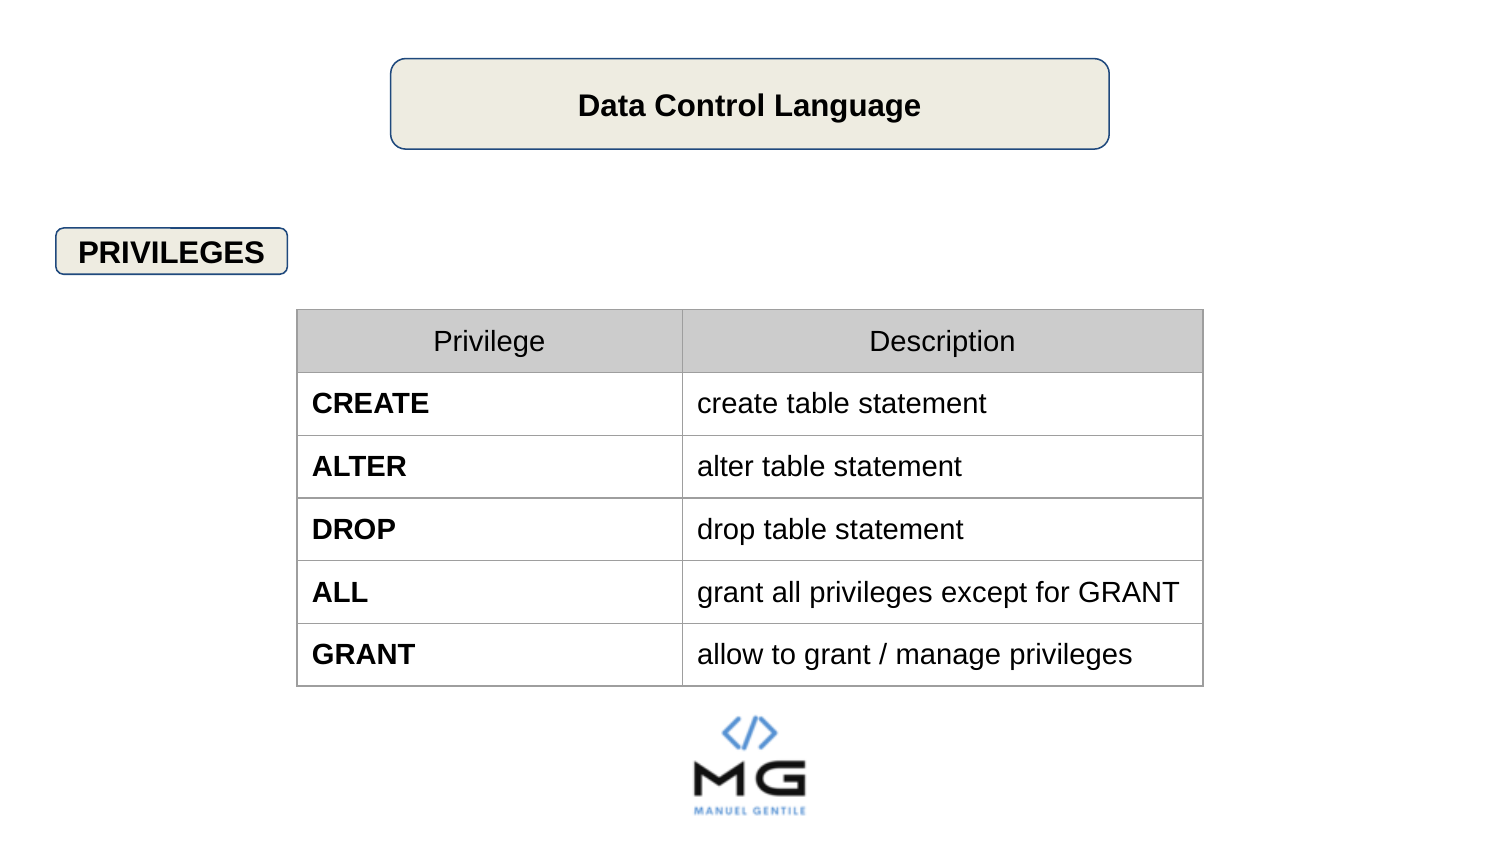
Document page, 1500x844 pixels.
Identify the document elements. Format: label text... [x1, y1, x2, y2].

table_cell drop table statement [683, 499, 1202, 560]
table_header Description [683, 310, 1202, 372]
table_cell allow to grant / manage privileges [683, 624, 1202, 685]
table_cell ALL [298, 561, 682, 623]
table_header Privilege [298, 310, 682, 372]
text_box Data Control Language [390, 58, 1110, 150]
table_cell CREATE [298, 373, 682, 435]
table_cell DROP [298, 499, 682, 560]
table_cell ALTER [298, 436, 682, 497]
text_box PRIVILEGES [55, 227, 288, 275]
picture [671, 687, 829, 844]
table_cell alter table statement [683, 436, 1202, 497]
table_cell create table statement [683, 373, 1202, 435]
table_cell grant all privileges except for GRANT [683, 561, 1202, 623]
table_cell GRANT [298, 624, 682, 685]
